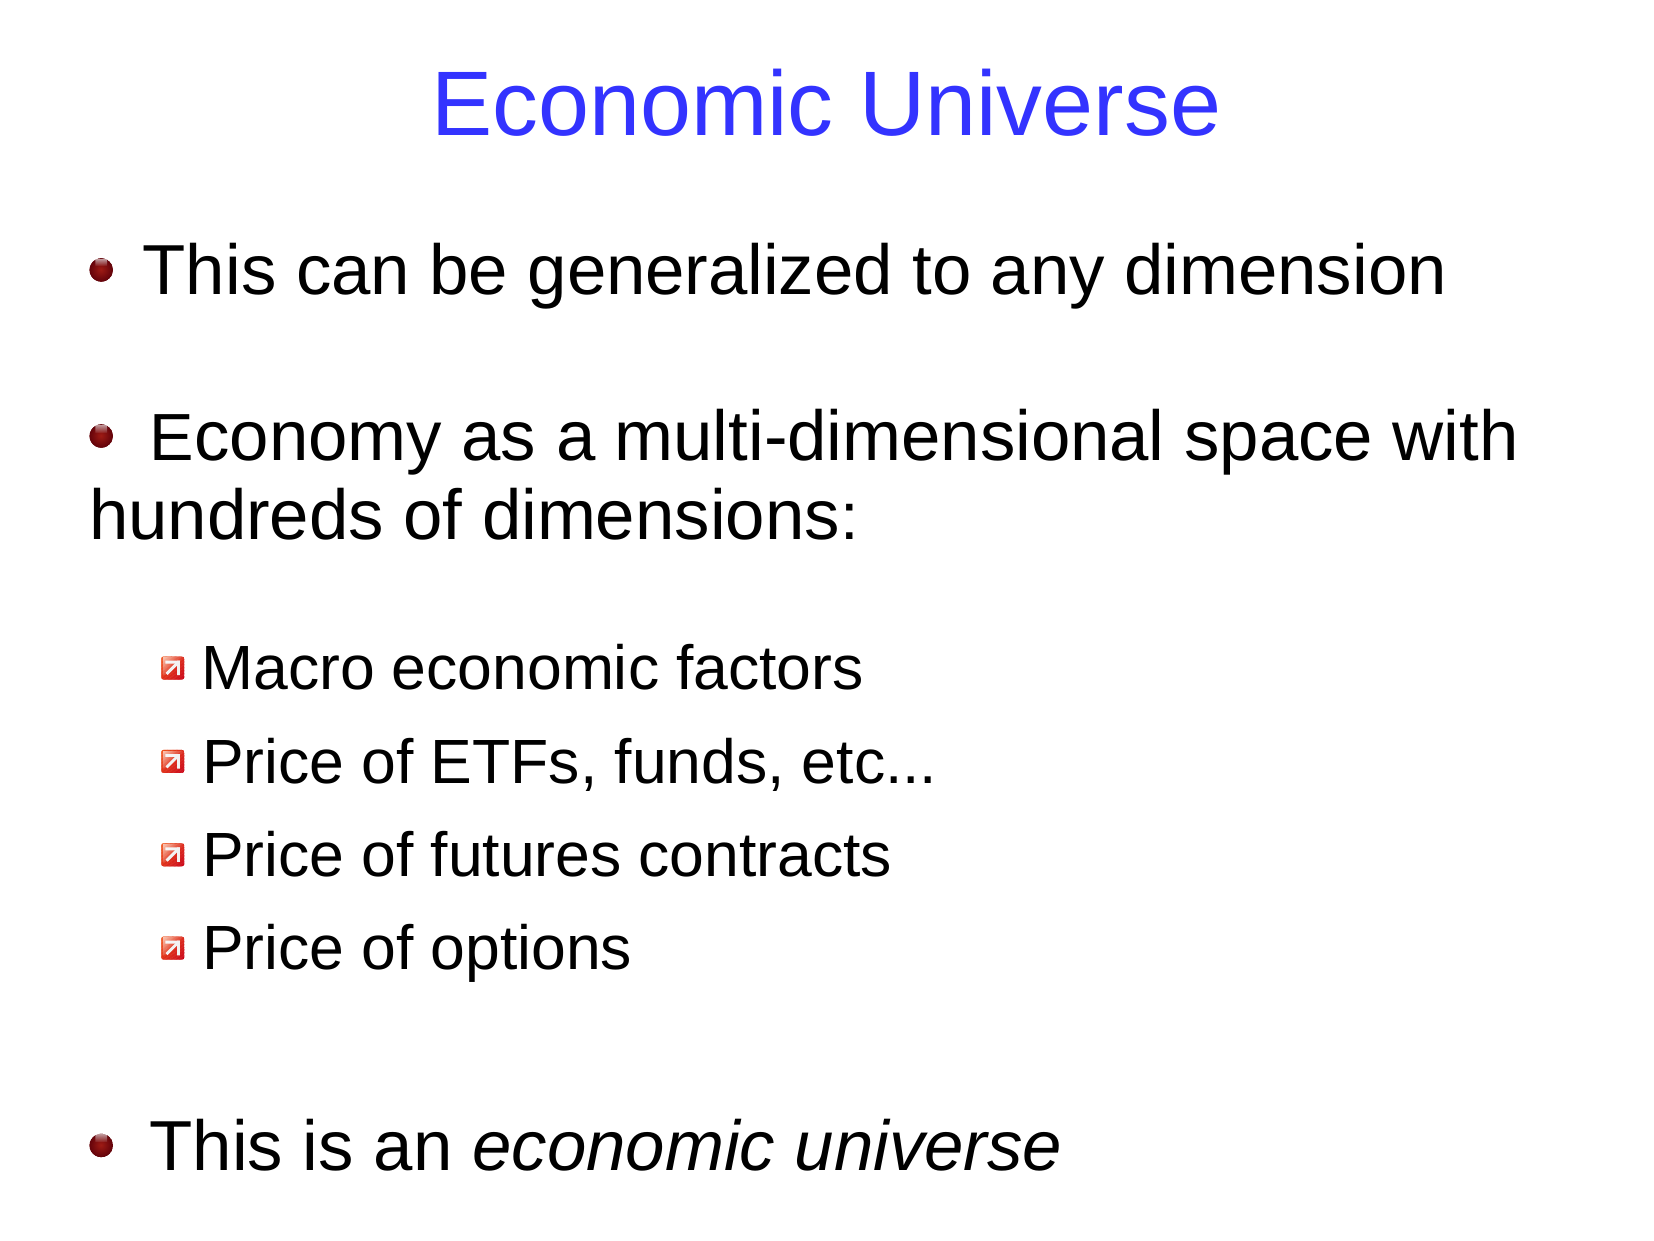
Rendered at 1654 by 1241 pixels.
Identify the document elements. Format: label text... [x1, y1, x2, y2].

title Economic Universe [82, 53, 1571, 156]
list This can be generalized to any dimension Economy as a multi-dimensional space with hundreds of dimensions: Macro economic factors Price of ETFs, funds, etc... Price of futures contracts Price of options This is an economic universe [71, 230, 1561, 1221]
